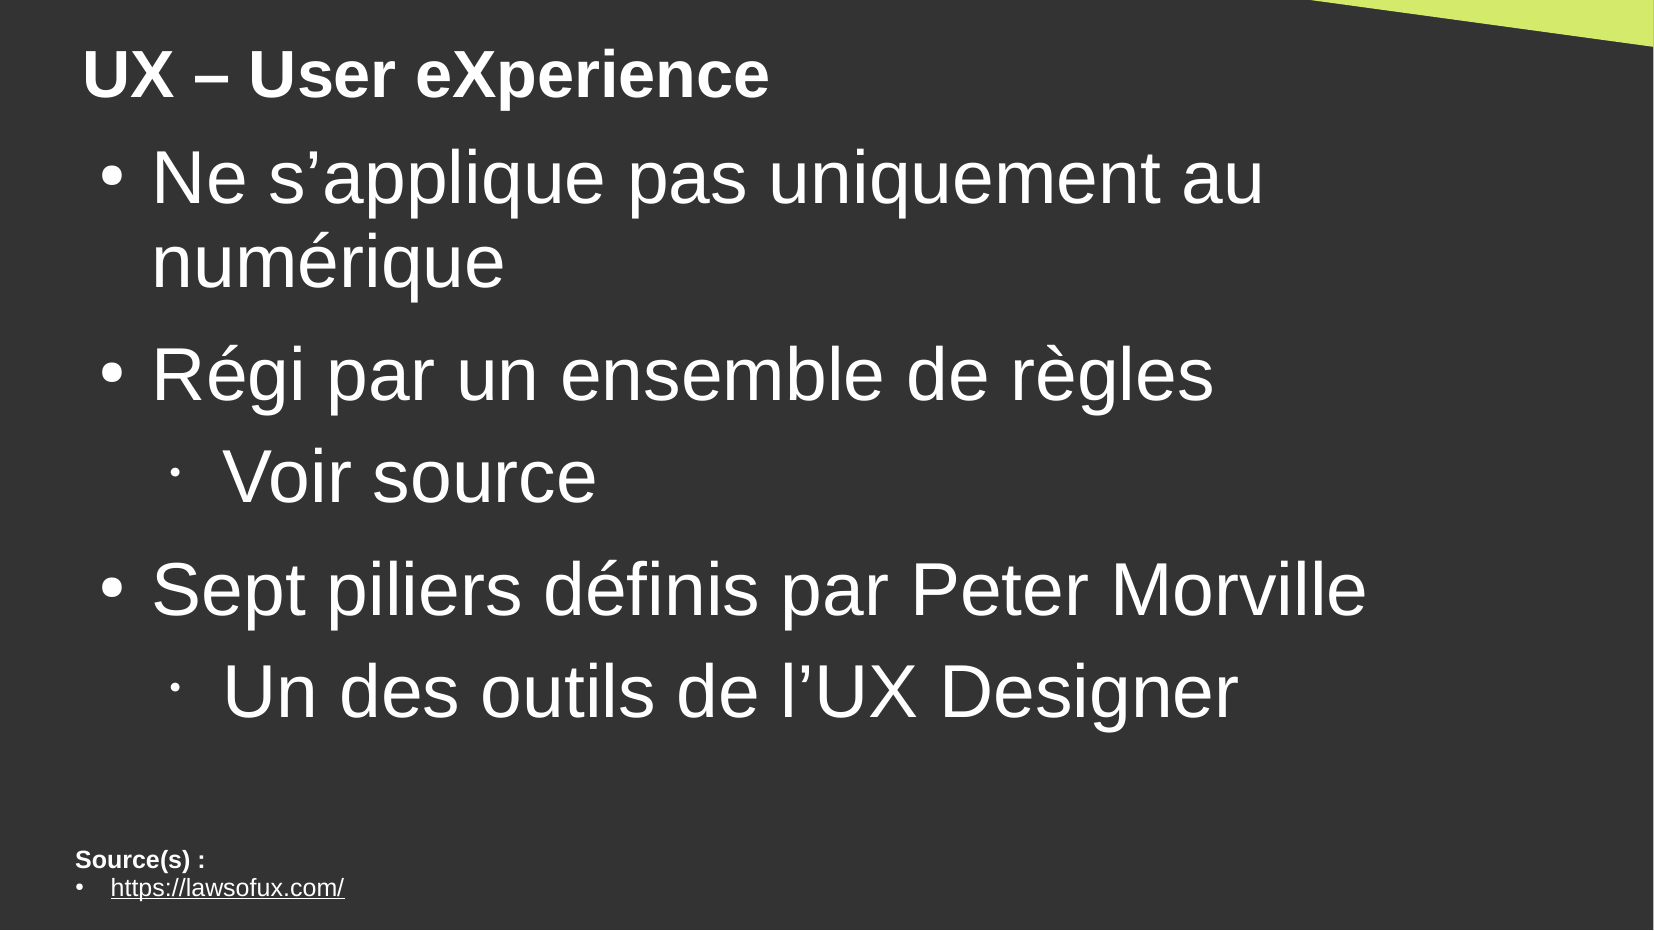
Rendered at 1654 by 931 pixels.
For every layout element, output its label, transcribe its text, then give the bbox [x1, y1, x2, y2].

title UX – User eXperience [82, 37, 1571, 114]
text_box Source(s) : https://lawsofux.com/ [60, 838, 1546, 931]
list Ne s’applique pas uniquement au numérique Régi par un ensemble de règles Voir source Sept piliers définis par Peter Morville Un des outils de l’UX Designer [80, 135, 1620, 827]
text_box [1310, 0, 1654, 47]
